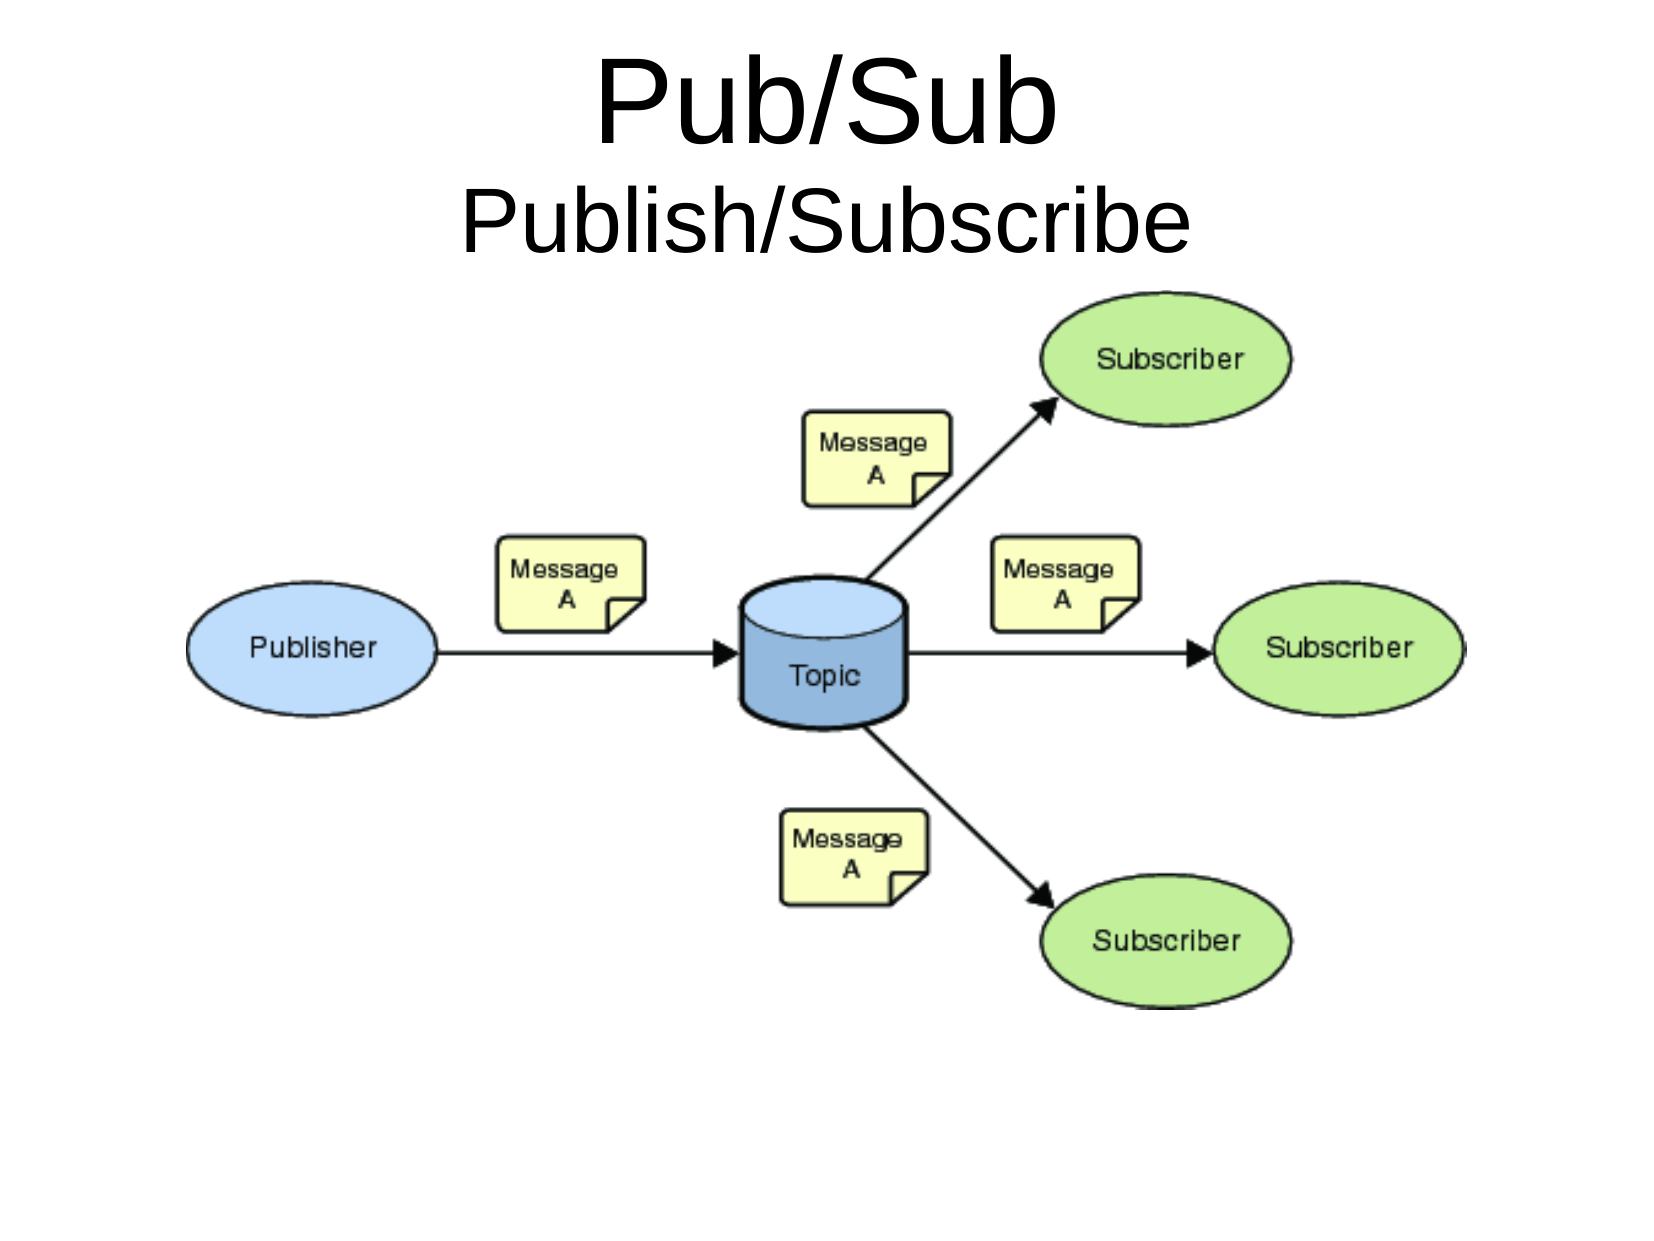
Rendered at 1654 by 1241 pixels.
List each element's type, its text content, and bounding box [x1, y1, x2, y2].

picture [186, 290, 1467, 1010]
title Pub/Sub Publish/Subscribe [82, 33, 1571, 273]
